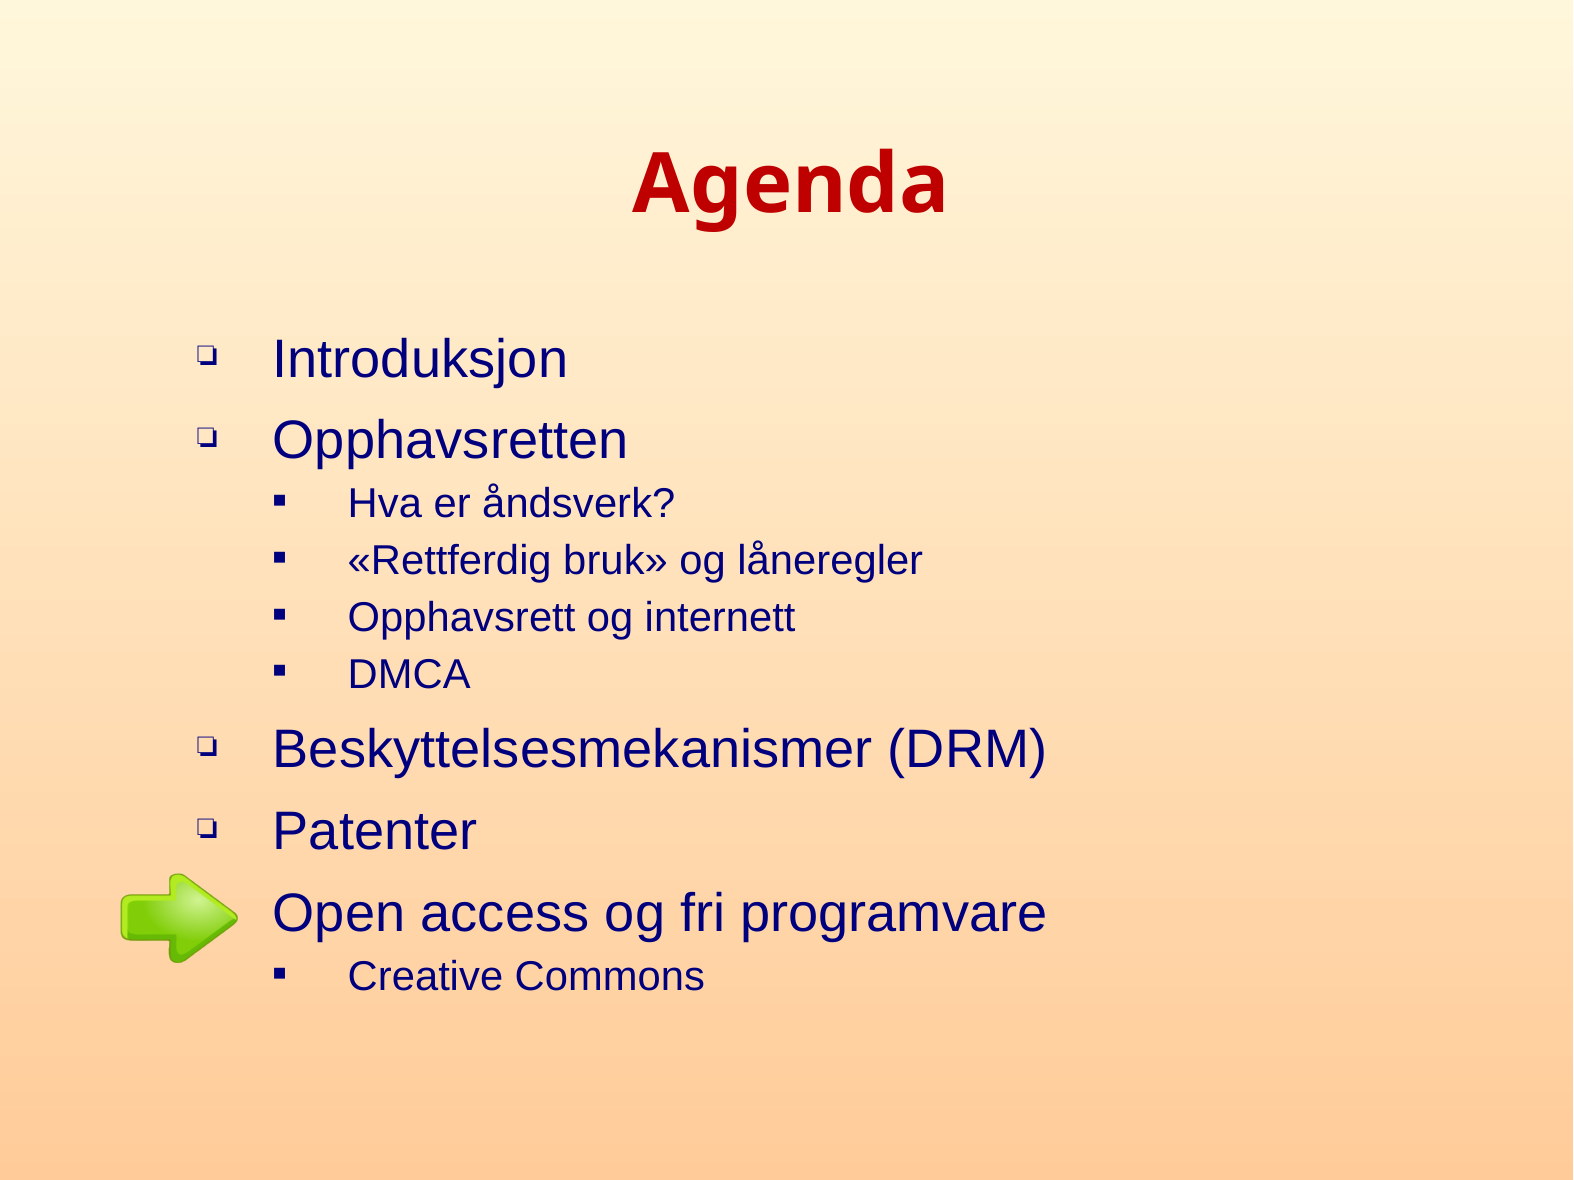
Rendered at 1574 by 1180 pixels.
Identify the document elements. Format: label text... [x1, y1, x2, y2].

list Introduksjon Opphavsretten Hva er åndsverk? «Rettferdig bruk» og låneregler Opphavsrett og internett DMCA Beskyttelsesmekanismer (DRM) Patenter Open access og fri programvare Creative Commons [197, 334, 1574, 1169]
title Agenda [39, 54, 1543, 309]
picture [120, 873, 238, 964]
